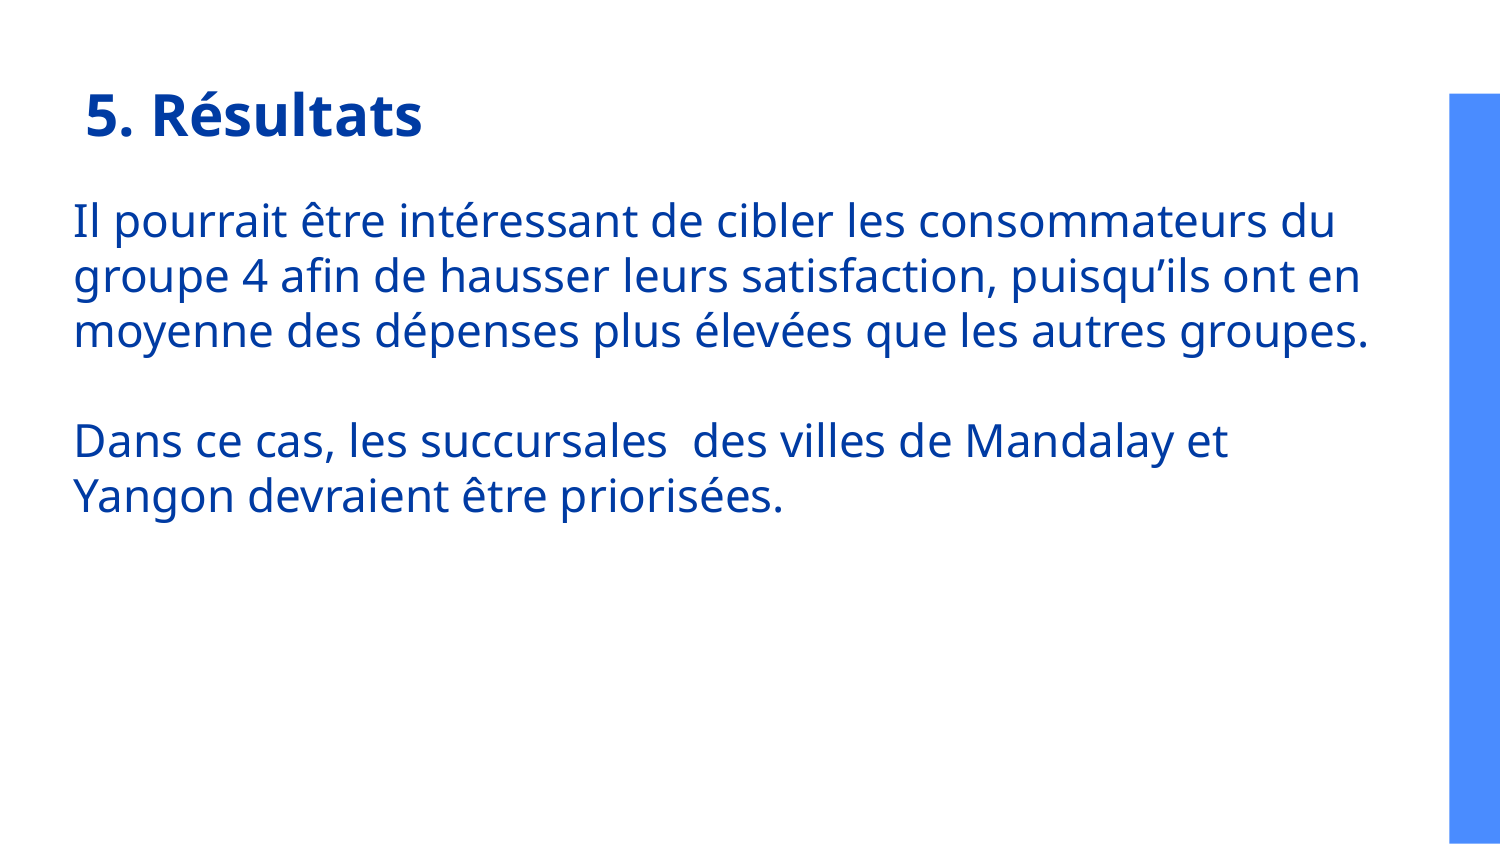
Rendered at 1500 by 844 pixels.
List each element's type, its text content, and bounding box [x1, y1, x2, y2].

title Il pourrait être intéressant de cibler les consommateurs du groupe 4 afin de hausser leurs satisfaction, puisqu’ils ont en moyenne des dépenses plus élevées que les autres groupes. Dans ce cas, les succursales des villes de Mandalay et Yangon devraient être priorisées. [59, 177, 1418, 709]
title 5. Résultats [70, 62, 1394, 170]
